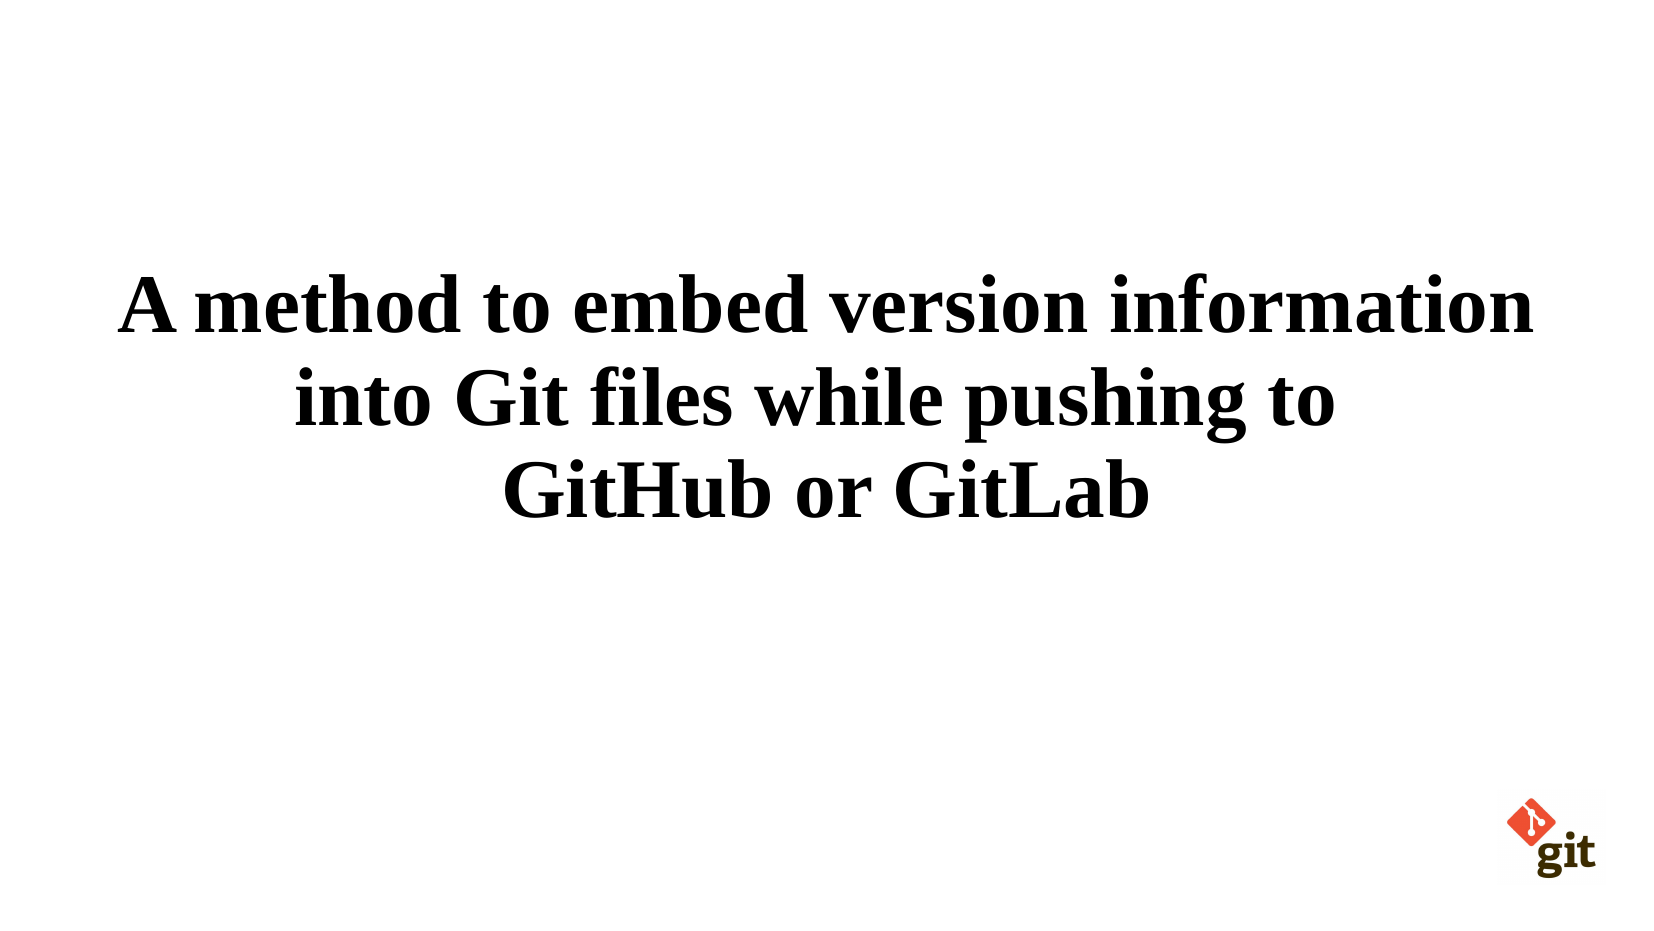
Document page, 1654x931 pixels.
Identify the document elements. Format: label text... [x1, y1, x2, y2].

subtitle A method to embed version information into Git files while pushing to GitHub or GitLab [82, 37, 1571, 757]
picture [1497, 789, 1606, 886]
